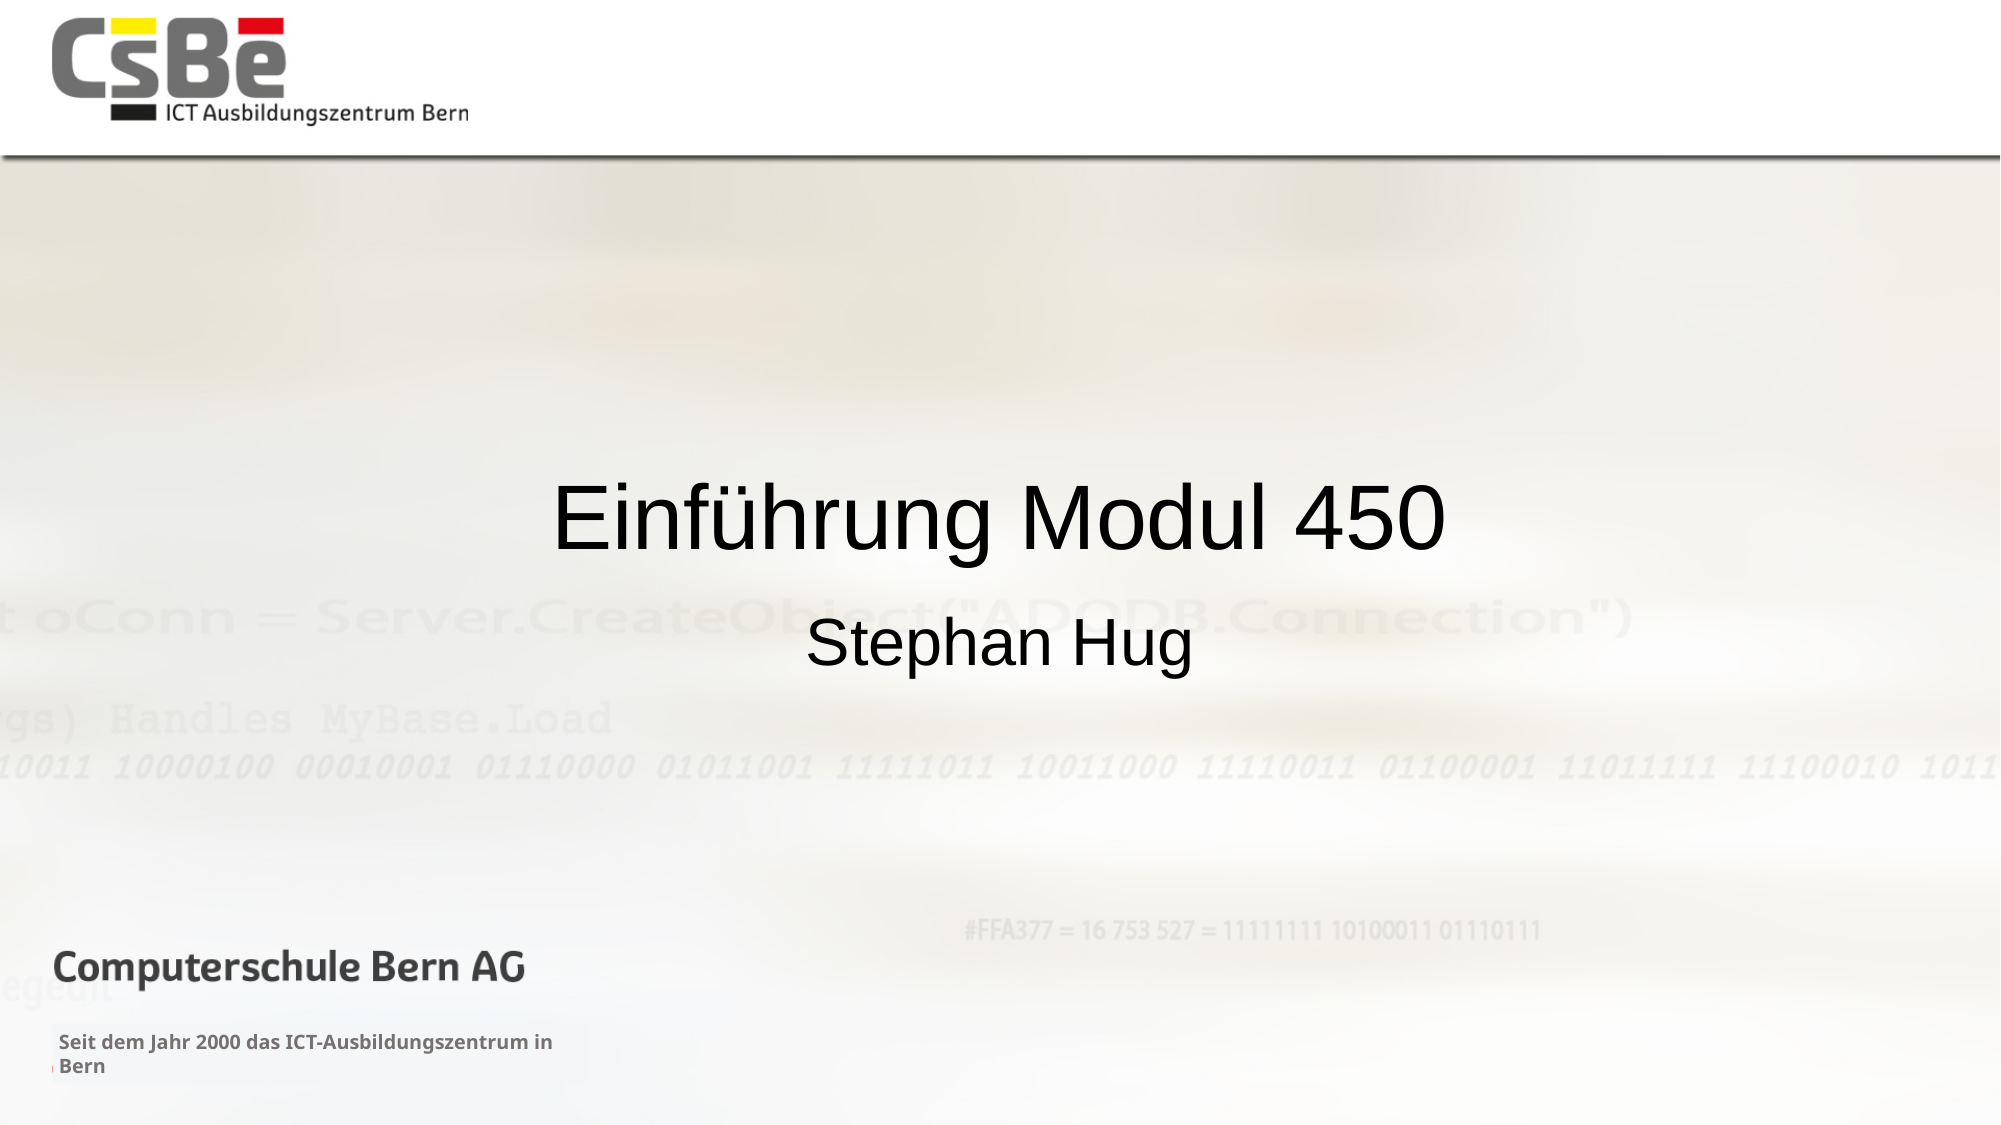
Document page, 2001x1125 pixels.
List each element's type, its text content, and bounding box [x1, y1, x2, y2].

title Einführung Modul 450 [249, 184, 1750, 576]
picture [0, 0, 2001, 1125]
subtitle Stephan Hug [249, 590, 1750, 863]
